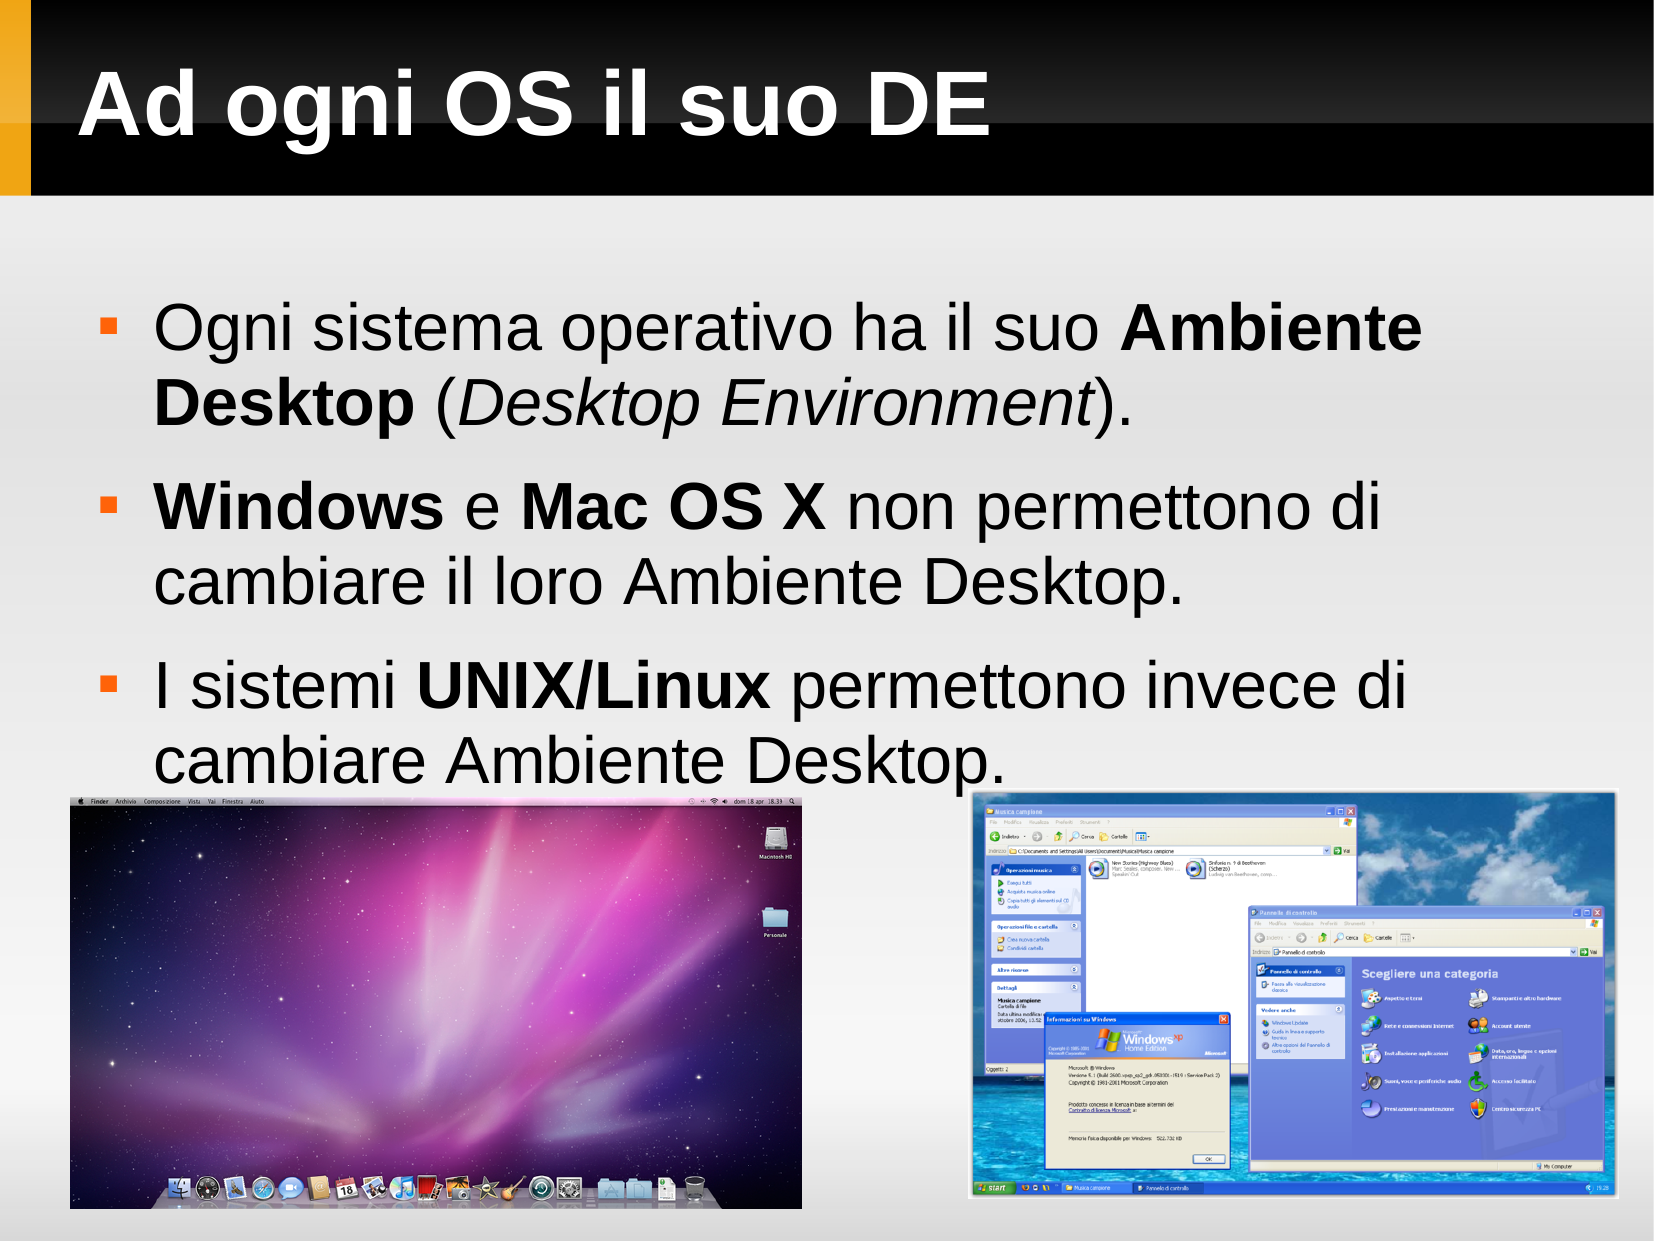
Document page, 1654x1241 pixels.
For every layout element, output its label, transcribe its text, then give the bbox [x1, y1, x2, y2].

list Ogni sistema operativo ha il suo Ambiente Desktop (Desktop Environment). Windows e Mac OS X non permettono di cambiare il loro Ambiente Desktop. I sistemi UNIX/Linux permettono invece di cambiare Ambiente Desktop. [82, 290, 1571, 1094]
picture [0, 0, 1654, 1241]
title Ad ogni OS il suo DE [76, 7, 1565, 200]
